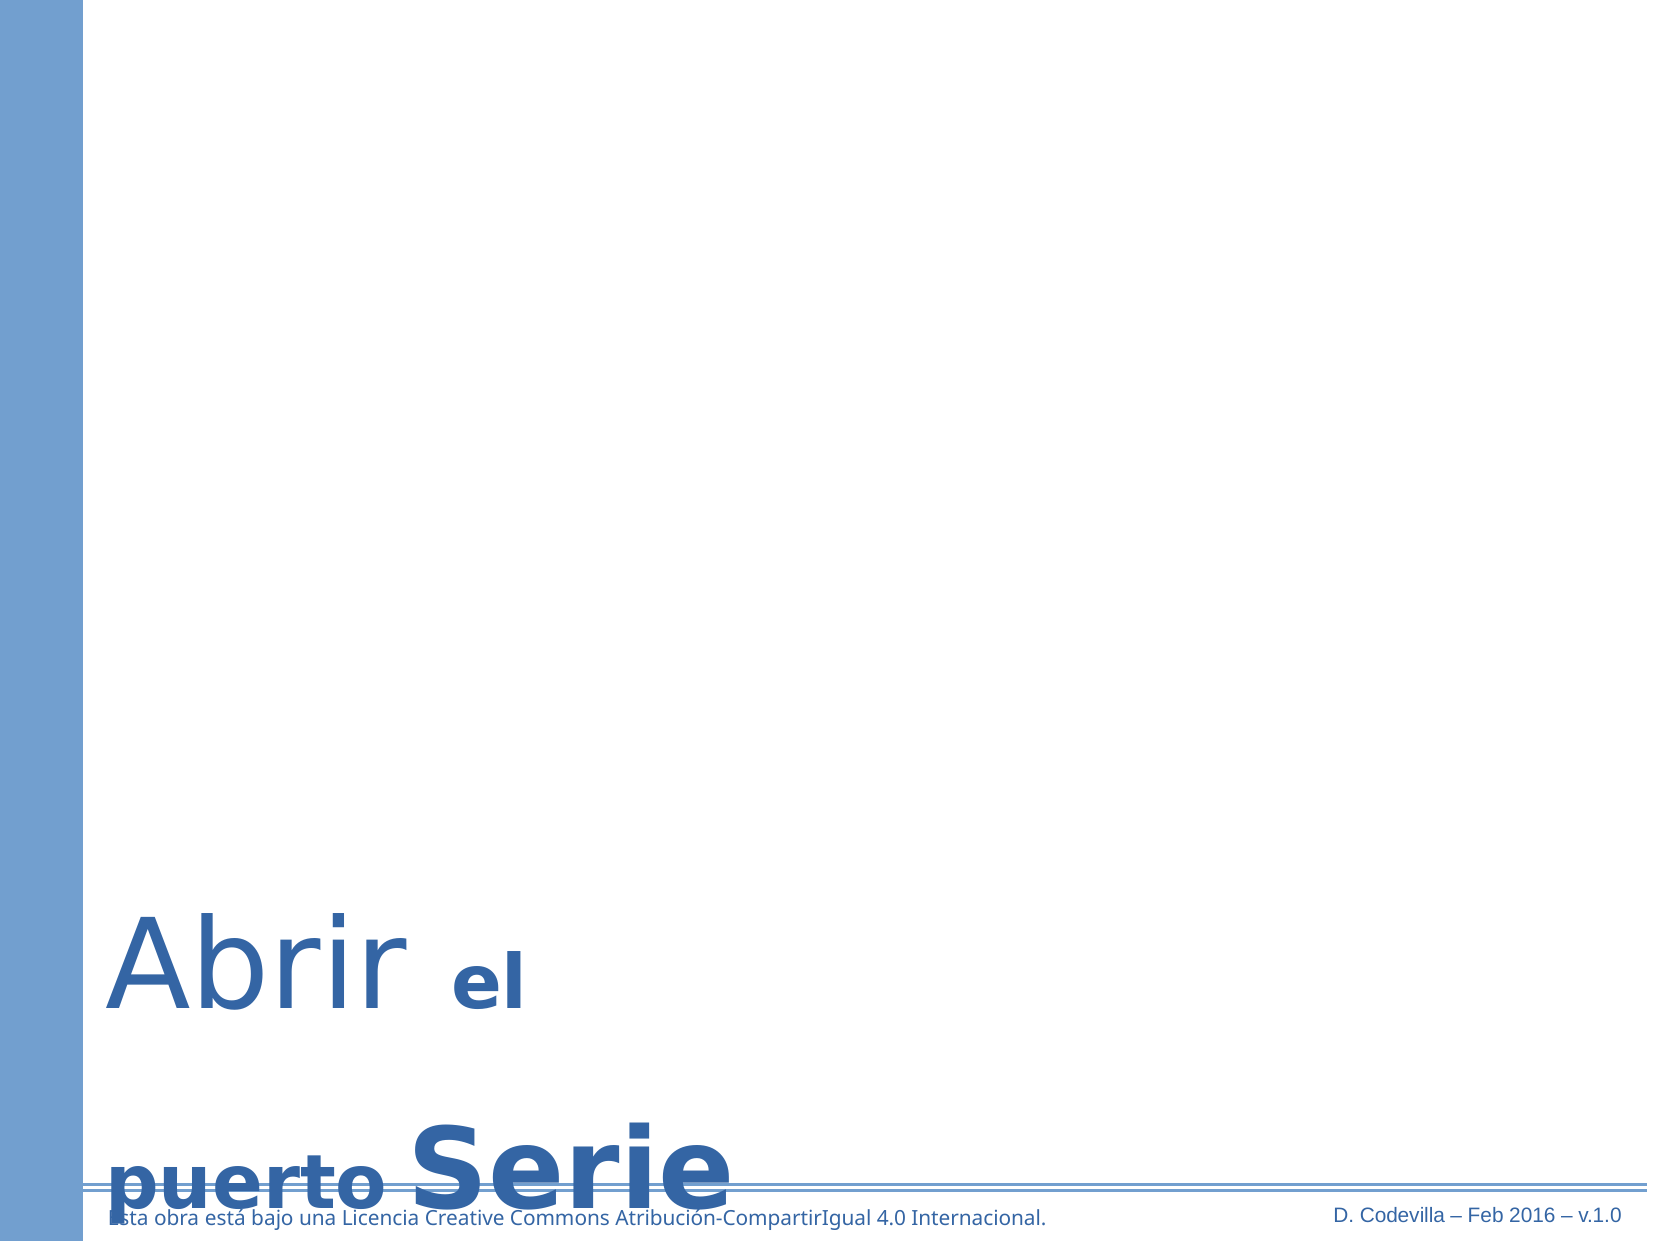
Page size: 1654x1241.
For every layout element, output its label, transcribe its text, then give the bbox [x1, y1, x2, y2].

text_box Abrir el puerto Serie [90, 812, 751, 1171]
